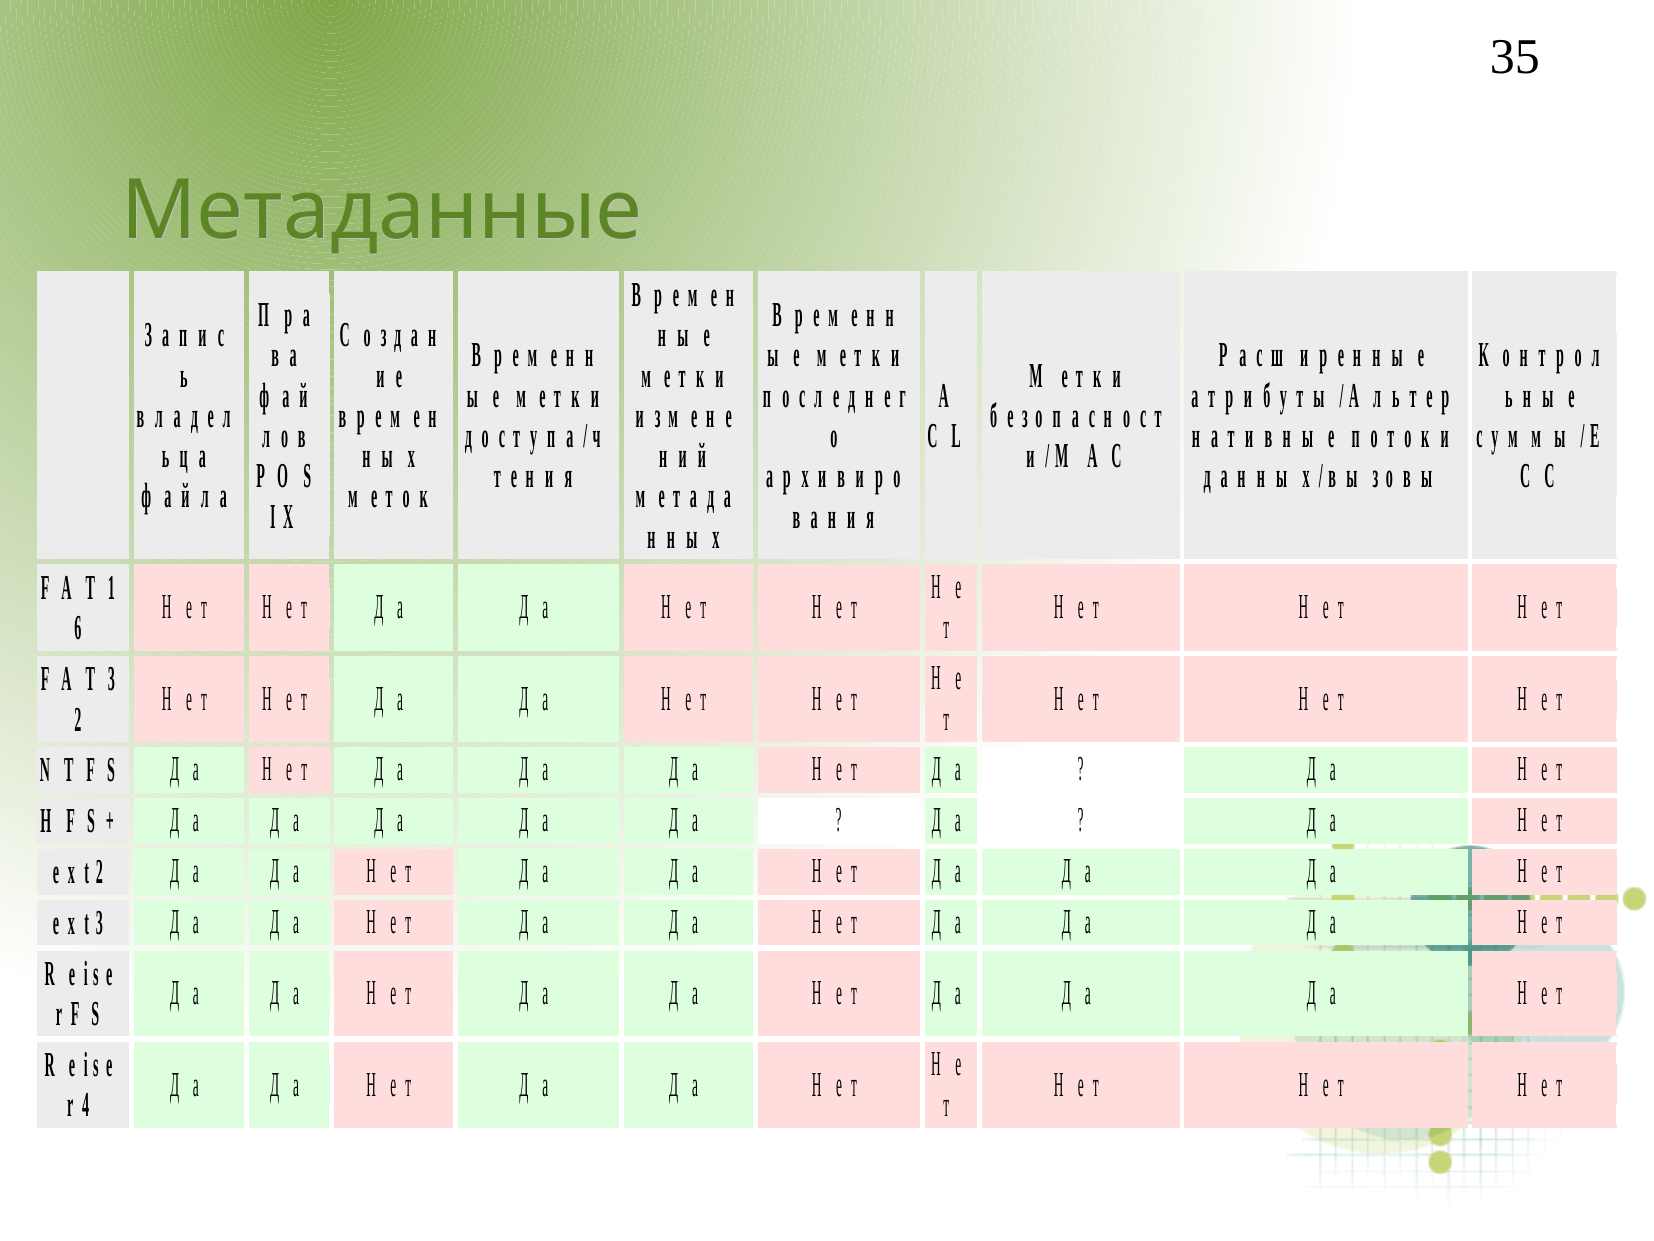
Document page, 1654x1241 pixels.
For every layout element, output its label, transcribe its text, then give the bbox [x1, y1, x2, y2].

title Метаданные [121, 102, 1534, 265]
text_box <номер> [1500, 29, 1654, 89]
picture [29, 265, 1654, 1211]
